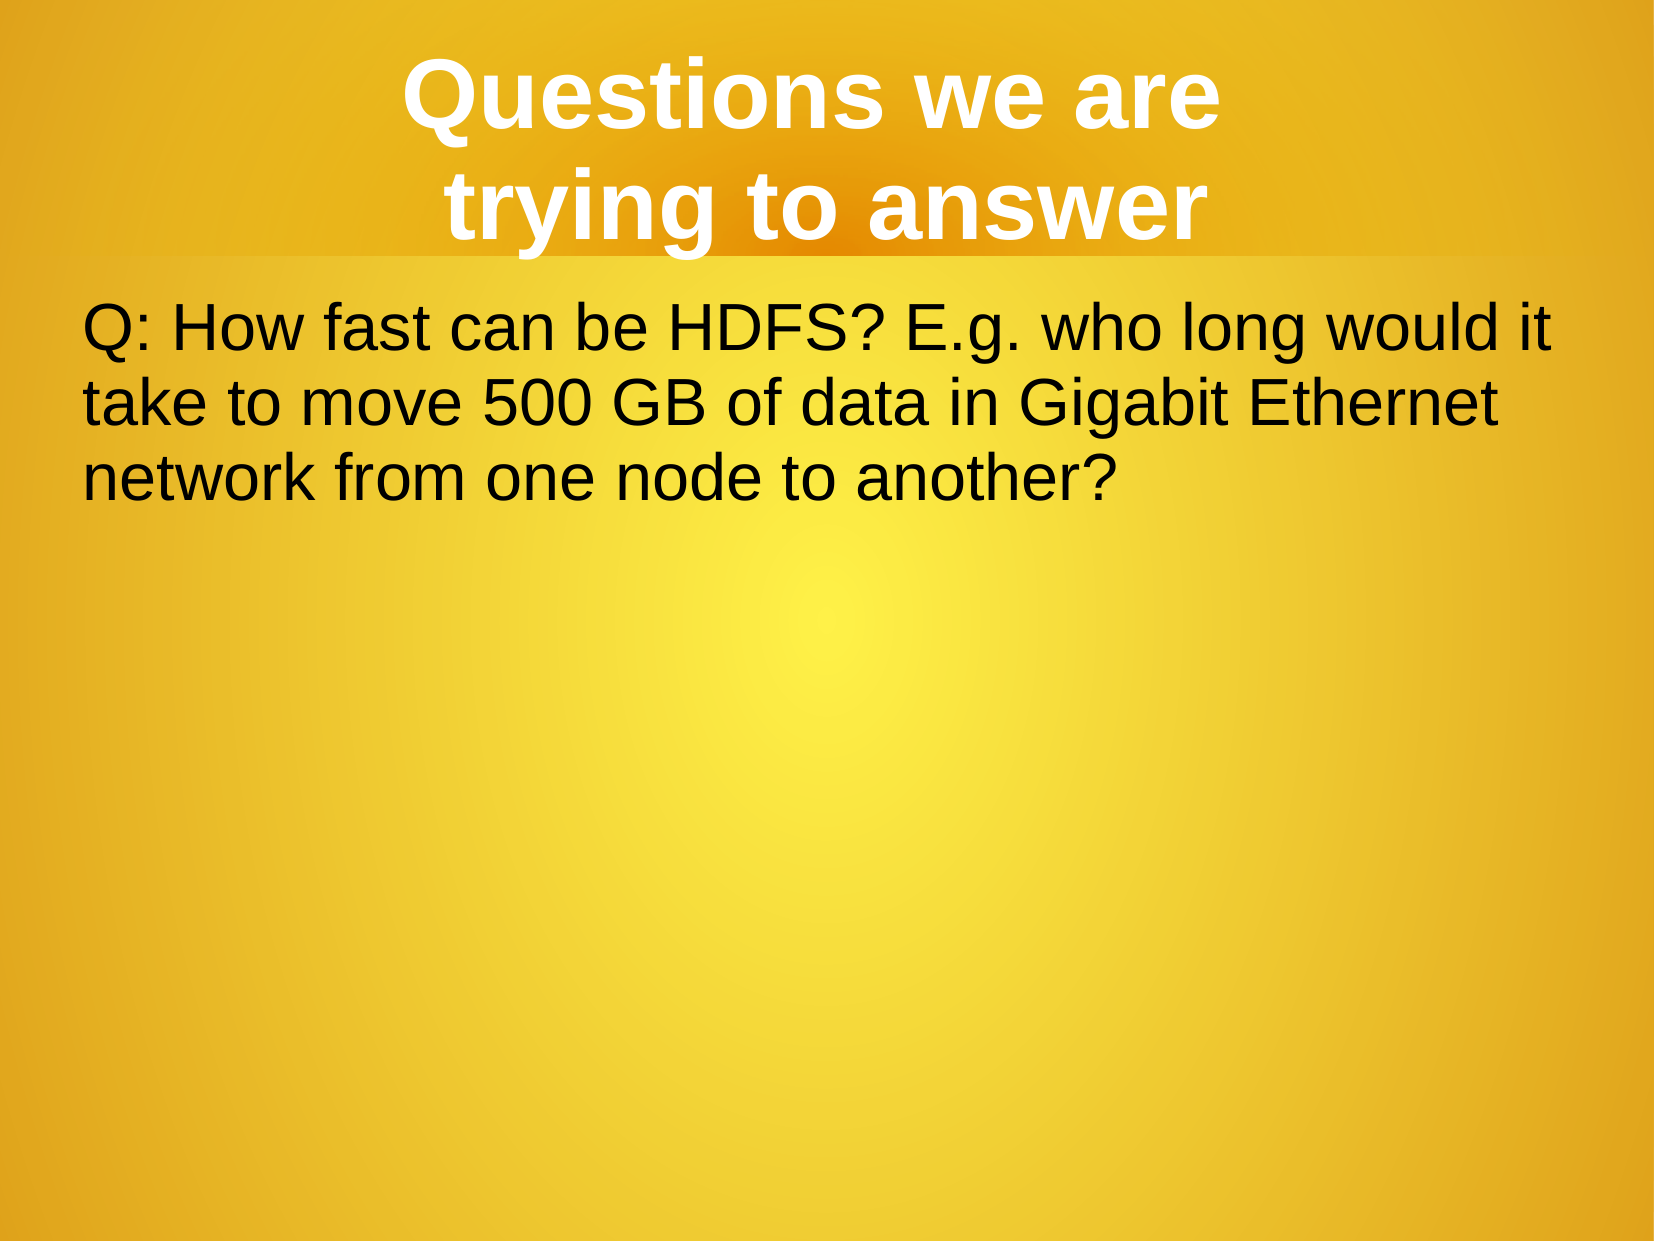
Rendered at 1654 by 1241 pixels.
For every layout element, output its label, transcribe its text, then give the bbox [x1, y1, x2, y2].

title Questions we are trying to answer [82, 38, 1571, 261]
subtitle Q: How fast can be HDFS? E.g. who long would it take to move 500 GB of data in Gigabit Ethernet network from one node to another? [82, 290, 1571, 1010]
